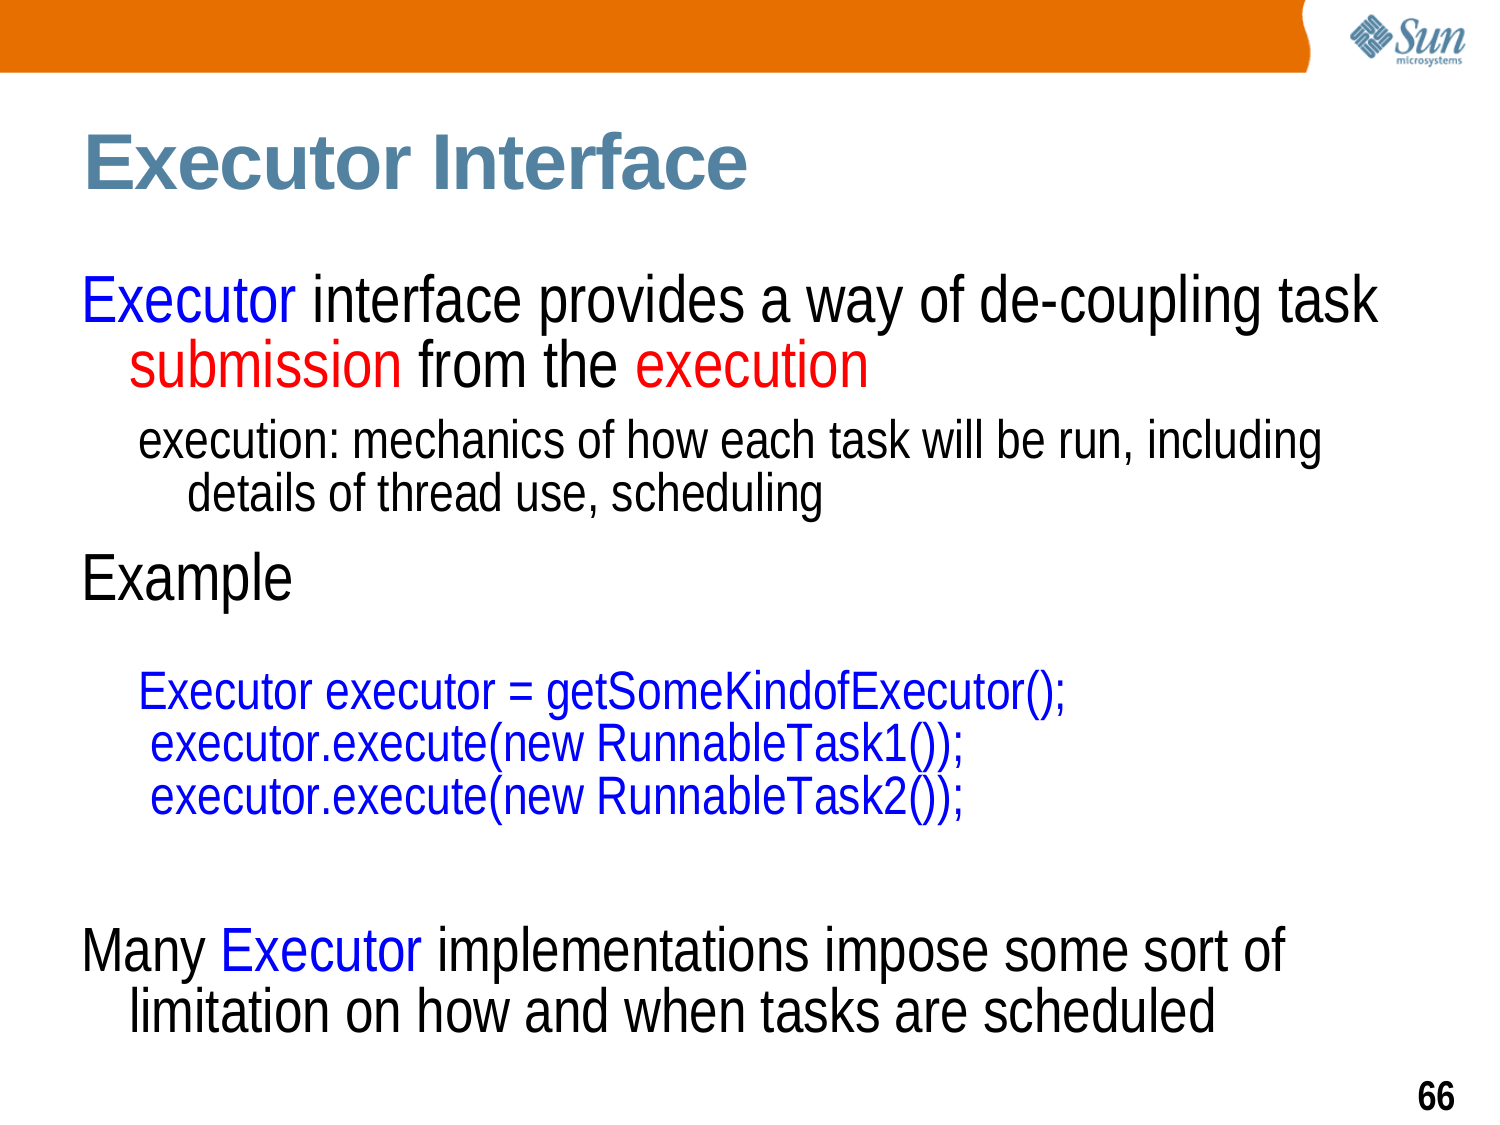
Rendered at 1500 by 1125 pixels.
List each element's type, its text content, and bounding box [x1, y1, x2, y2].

list Executor interface provides a way of de-coupling task submission from the execution execution: mechanics of how each task will be run, including details of thread use, scheduling Example Executor executor = getSomeKindofExecutor(); executor.execute(new RunnableTask1()); executor.execute(new RunnableTask2()); Many Executor implementations impose some sort of limitation on how and when tasks are scheduled [61, 270, 1442, 1084]
picture [0, 0, 1500, 75]
title Executor Interface [83, 126, 1398, 270]
